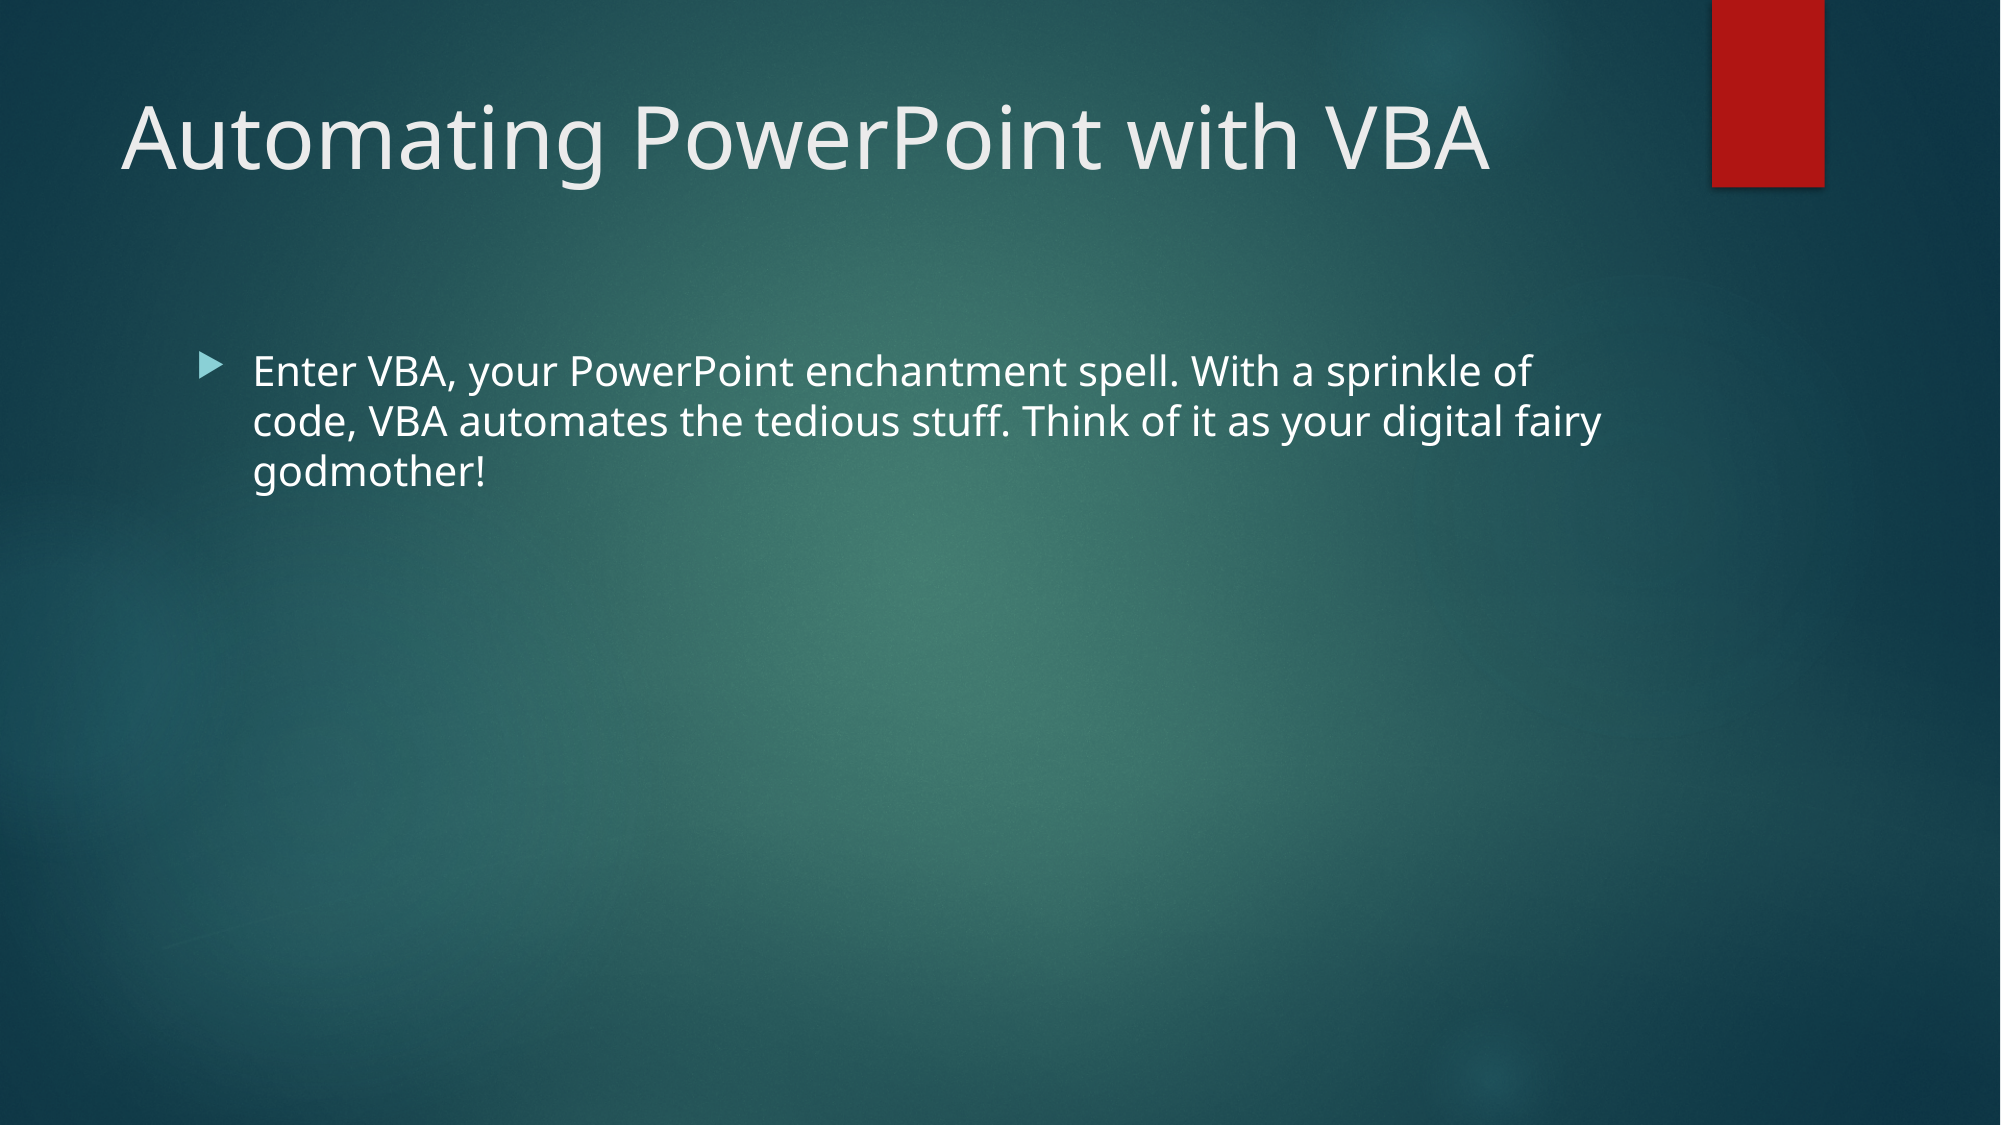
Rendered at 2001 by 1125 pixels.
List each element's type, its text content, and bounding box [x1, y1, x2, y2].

title Automating PowerPoint with VBA [106, 74, 1649, 304]
list Enter VBA, your PowerPoint enchantment spell. With a sprinkle of code, VBA automates the tedious stuff. Think of it as your digital fairy godmother! [181, 336, 1649, 1025]
picture [0, 0, 2001, 1125]
